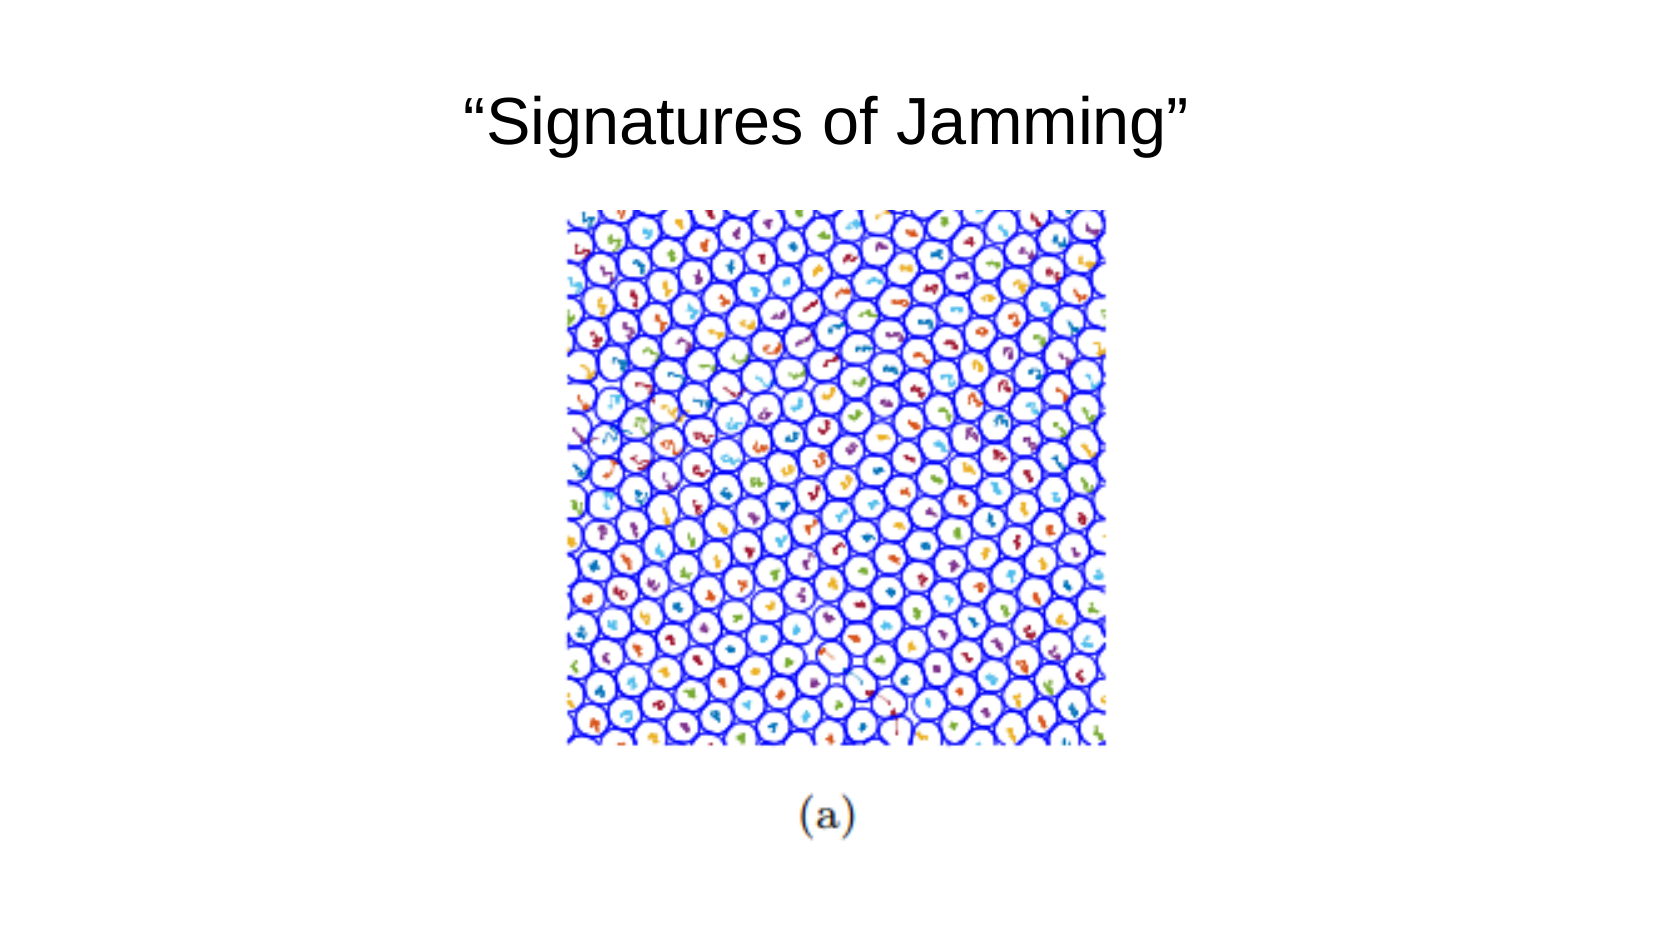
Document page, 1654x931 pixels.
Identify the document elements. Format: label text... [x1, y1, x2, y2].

picture [413, 210, 1211, 895]
title “Signatures of Jamming” [82, 37, 1571, 207]
